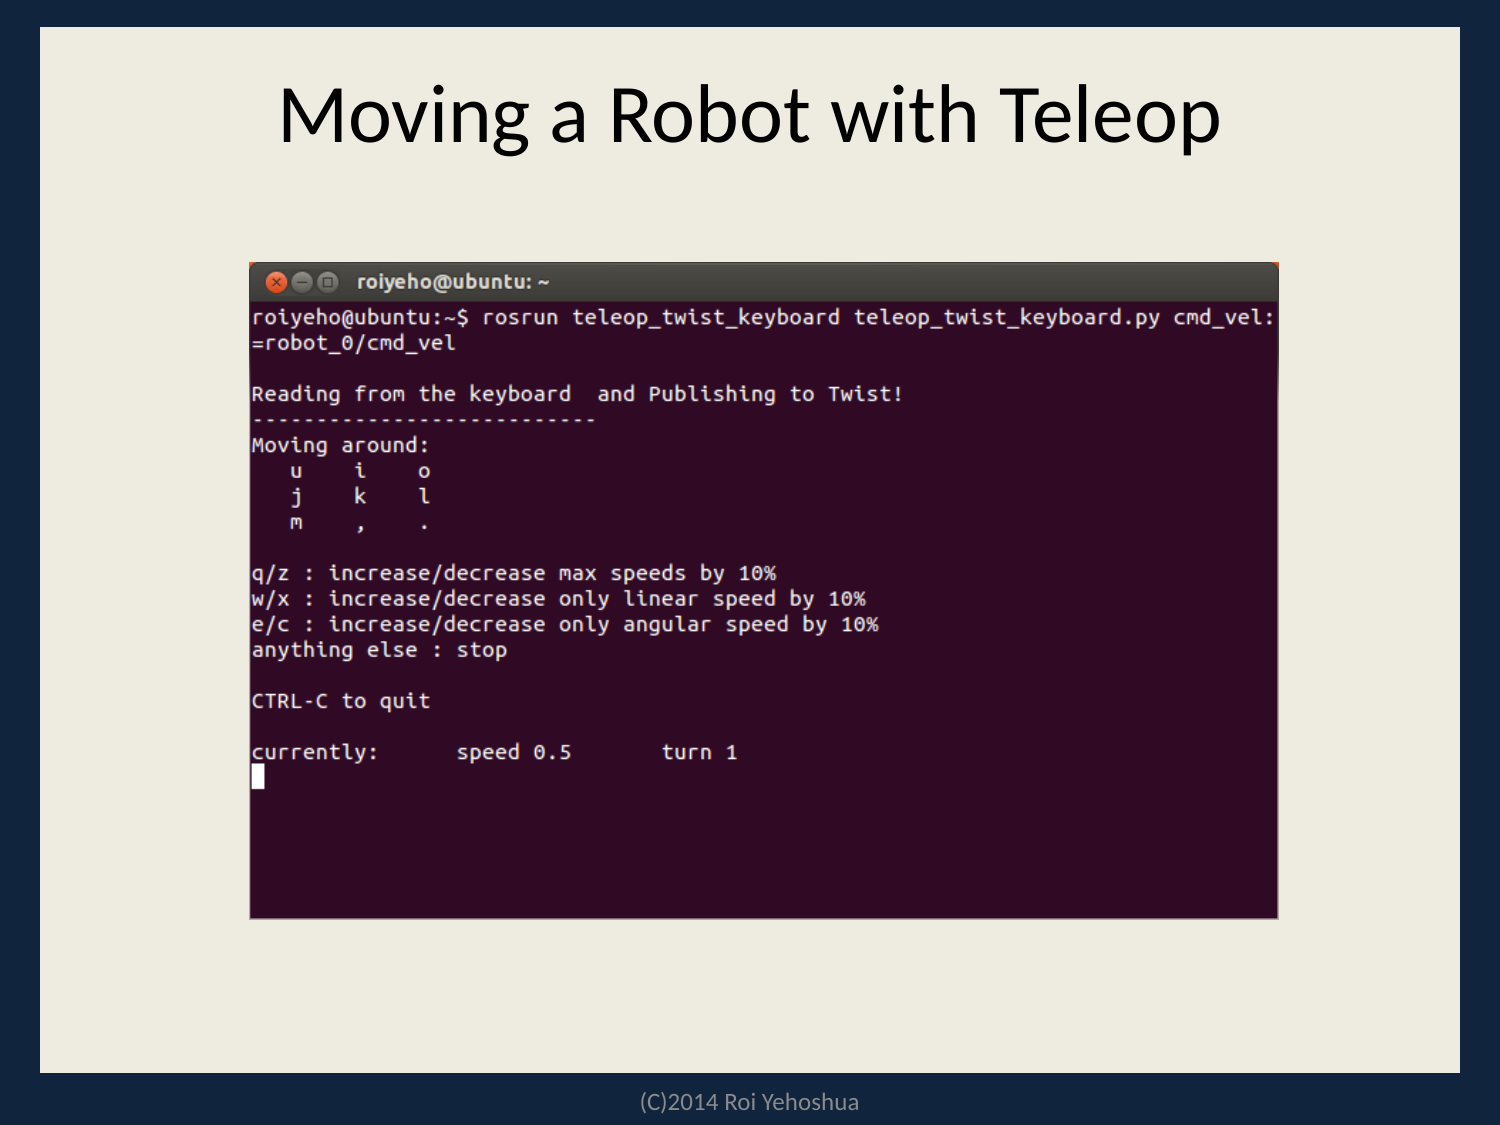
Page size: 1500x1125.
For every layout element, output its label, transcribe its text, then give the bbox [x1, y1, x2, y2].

title Moving a Robot with Teleop [37, 31, 1463, 188]
footer (C)2014 Roi Yehoshua [512, 1074, 988, 1125]
picture [249, 262, 1279, 920]
